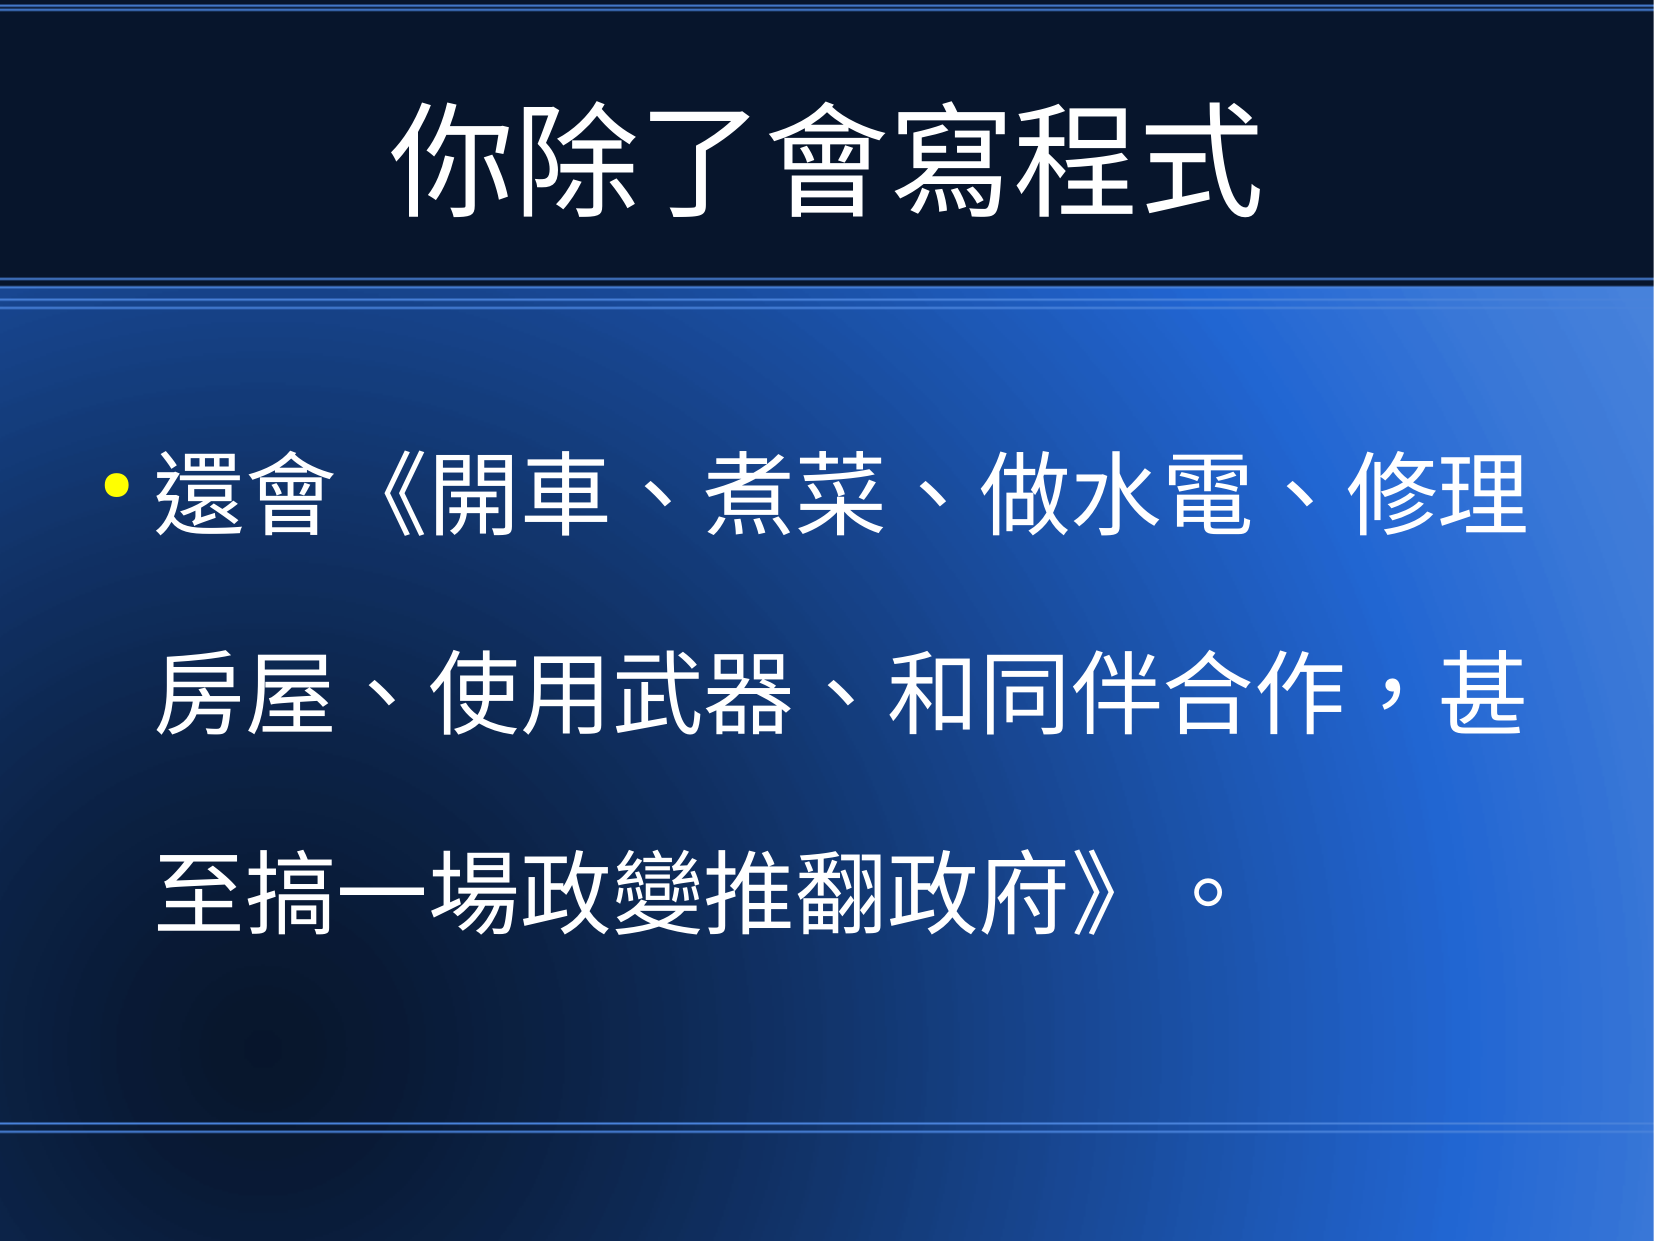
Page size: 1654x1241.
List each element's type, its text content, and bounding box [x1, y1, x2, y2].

title 你除了會寫程式 [82, 49, 1571, 257]
picture [0, 0, 1654, 1241]
list 還會《開車、煮菜、做水電、修理房屋、使用武器、和同伴合作，甚至搞一場政變推翻政府》。 [82, 355, 1571, 1241]
